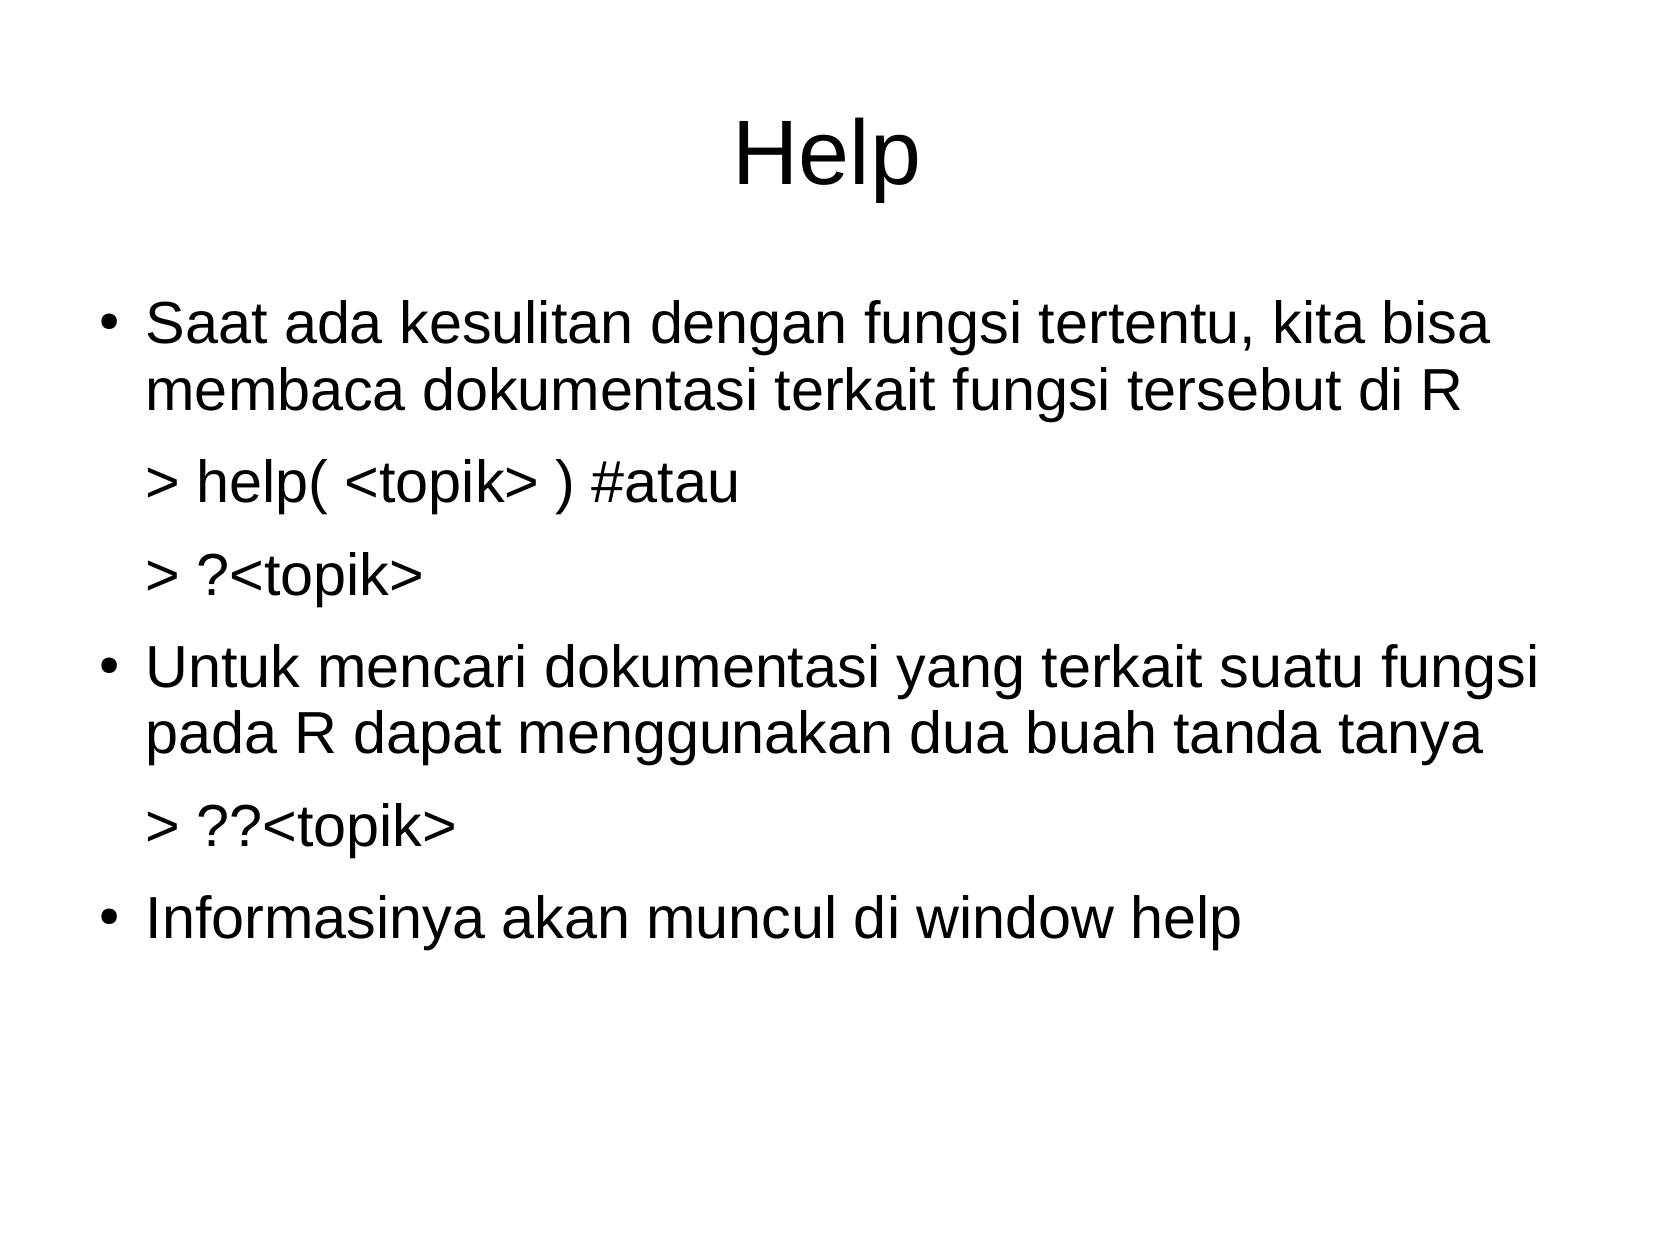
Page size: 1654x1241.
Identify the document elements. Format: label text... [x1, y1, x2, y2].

title Help [82, 49, 1571, 257]
list Saat ada kesulitan dengan fungsi tertentu, kita bisa membaca dokumentasi terkait fungsi tersebut di R > help( <topik> ) #atau > ?<topik> Untuk mencari dokumentasi yang terkait suatu fungsi pada R dapat menggunakan dua buah tanda tanya > ??<topik> Informasinya akan muncul di window help [82, 290, 1571, 1010]
